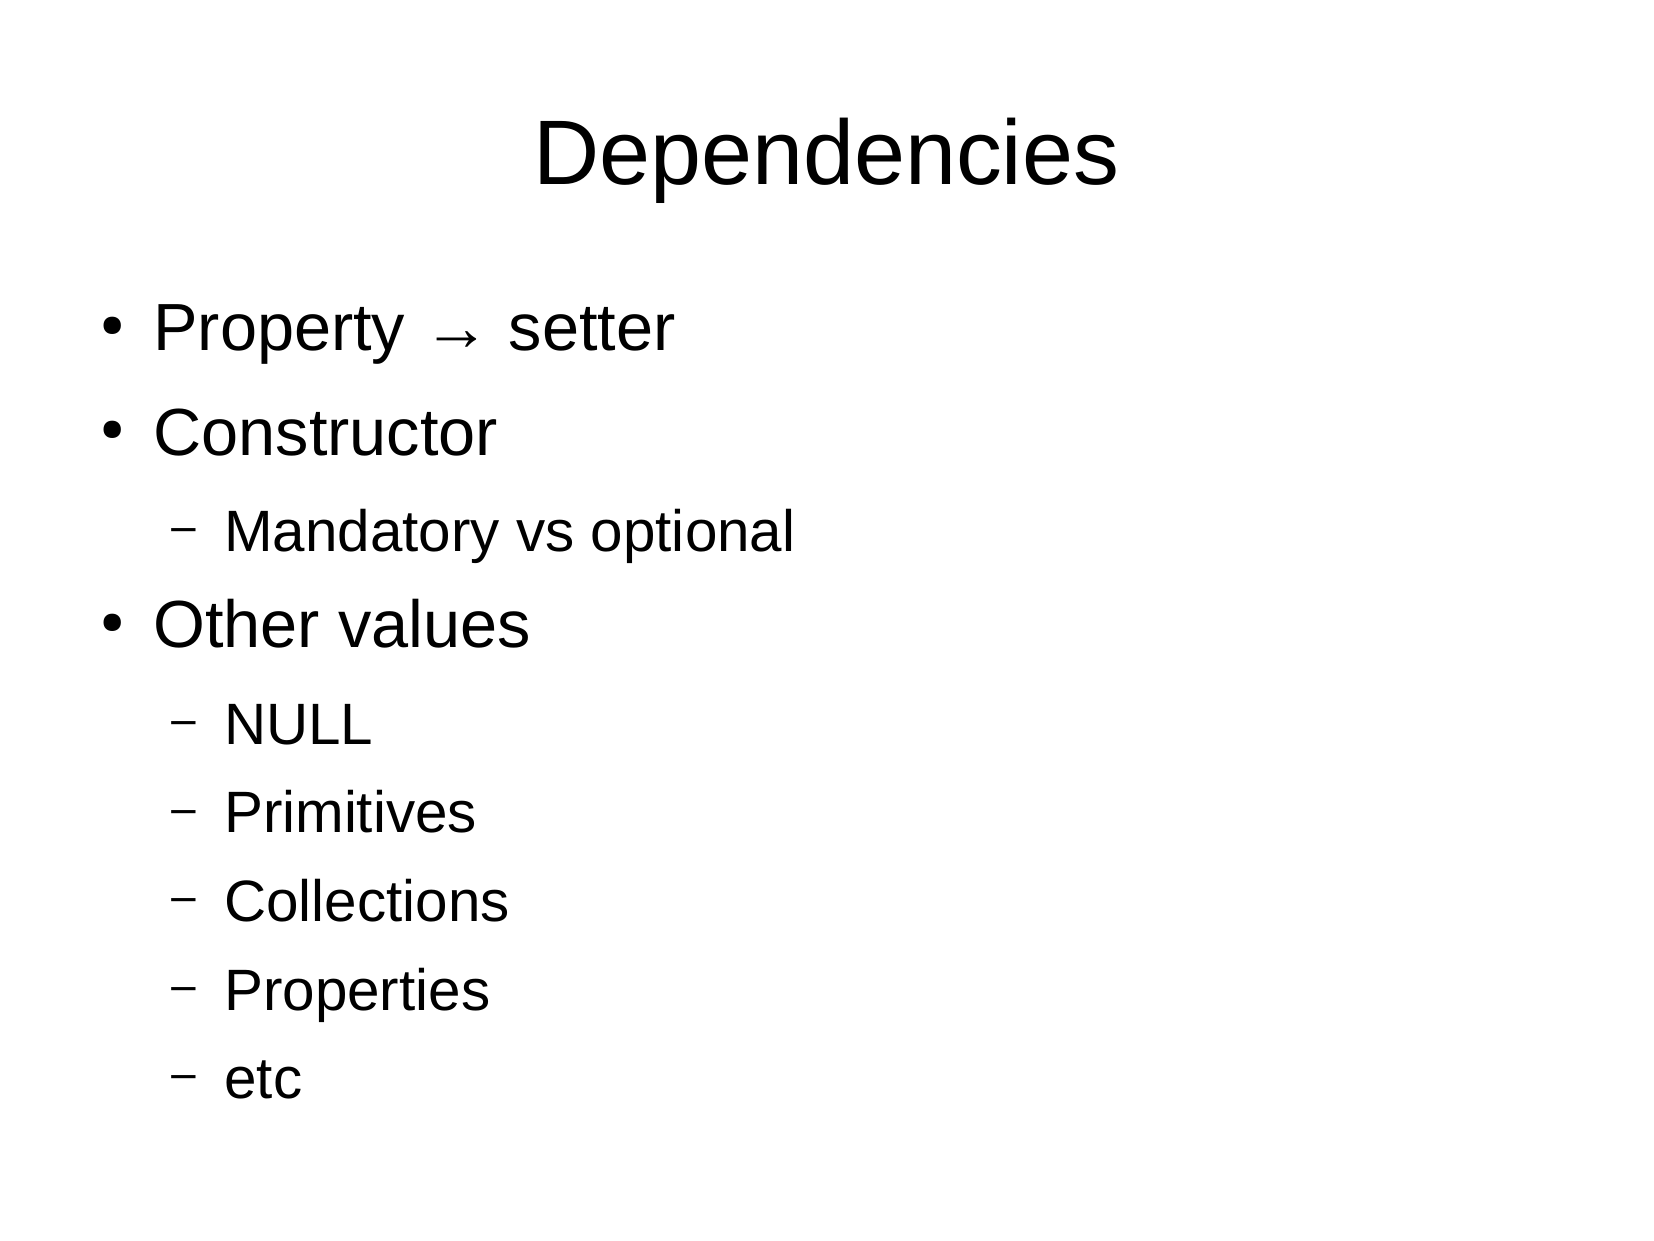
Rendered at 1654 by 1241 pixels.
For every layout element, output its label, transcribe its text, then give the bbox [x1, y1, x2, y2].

list Property → setter Constructor Mandatory vs optional Other values NULL Primitives Collections Properties etc [82, 290, 1571, 1110]
title Dependencies [82, 49, 1571, 257]
